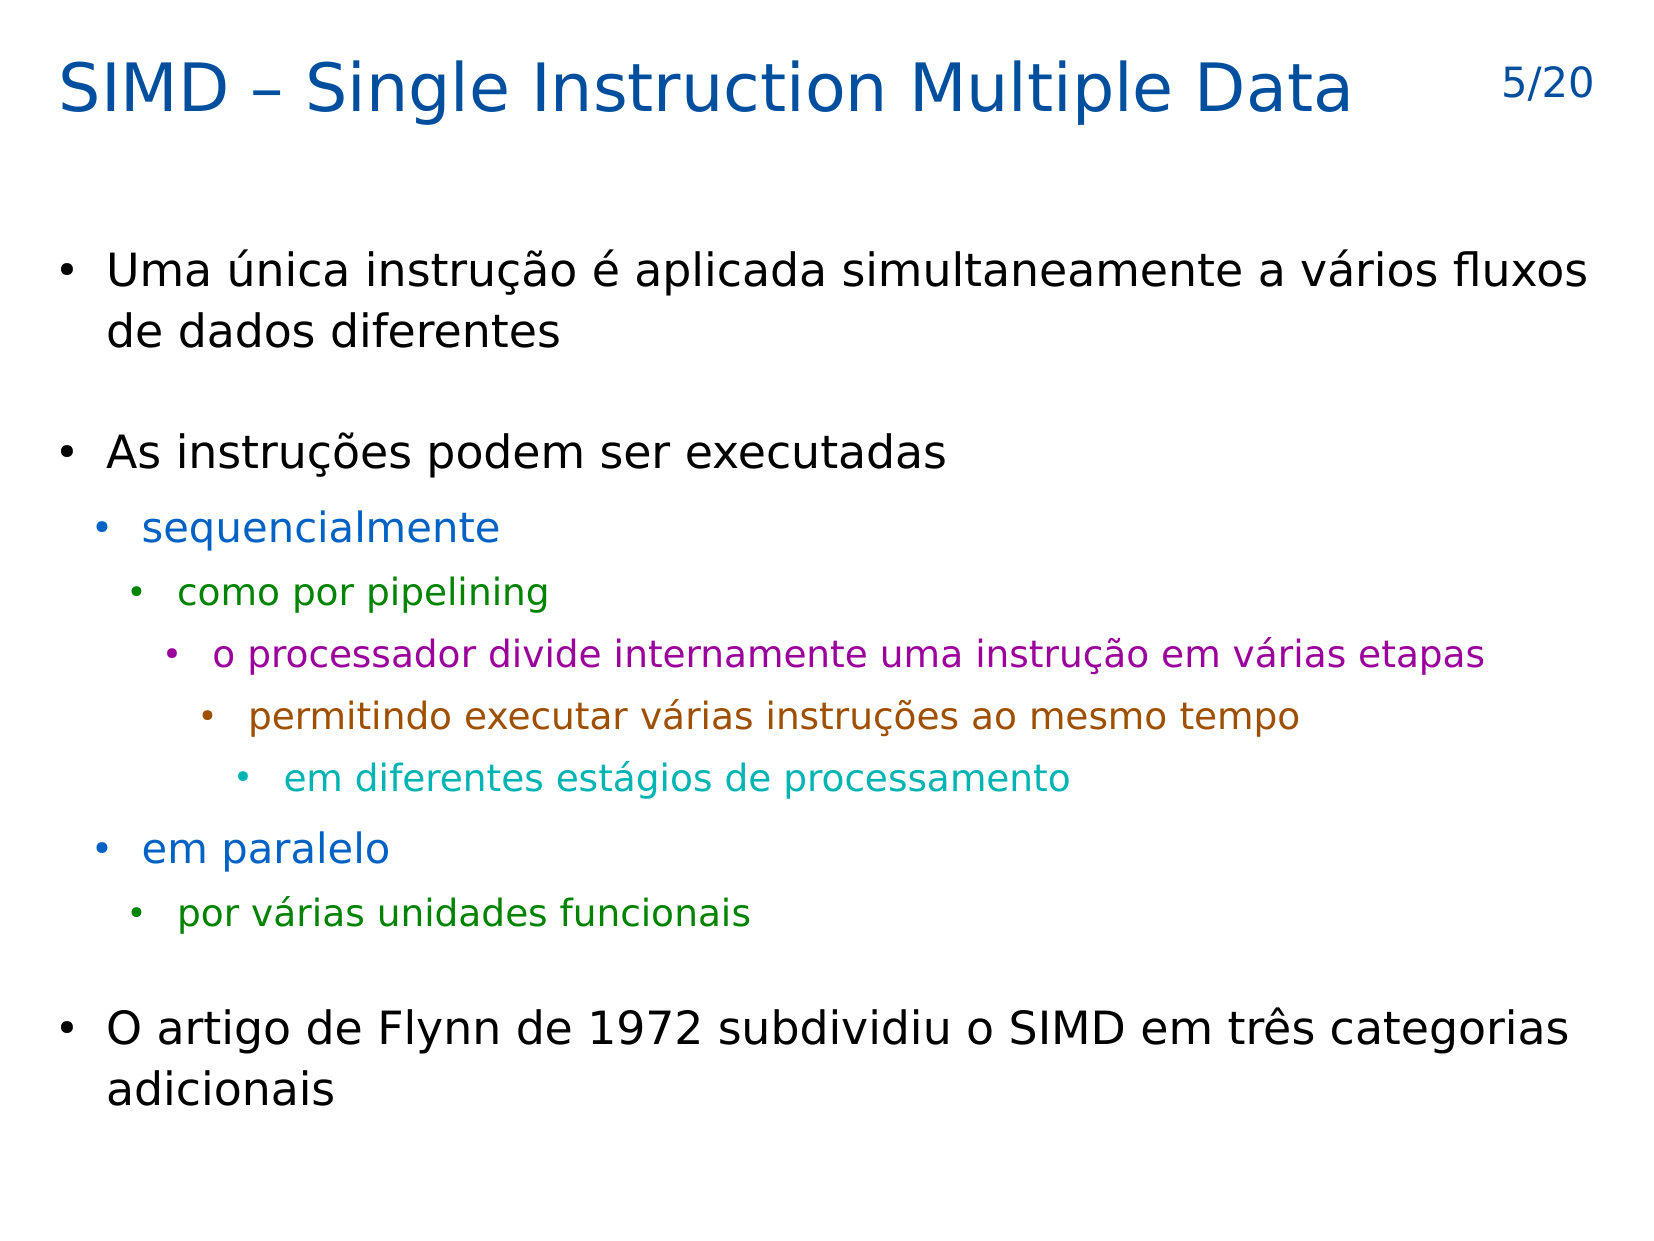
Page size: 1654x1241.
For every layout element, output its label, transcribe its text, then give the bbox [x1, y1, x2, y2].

list Uma única instrução é aplicada simultaneamente a vários fluxos de dados diferentes As instruções podem ser executadas sequencialmente como por pipelining o processador divide internamente uma instrução em várias etapas permitindo executar várias instruções ao mesmo tempo em diferentes estágios de processamento em paralelo por várias unidades funcionais O artigo de Flynn de 1972 subdividiu o SIMD em três categorias adicionais [59, 236, 1595, 1182]
title SIMD – Single Instruction Multiple Data [59, 29, 1625, 148]
